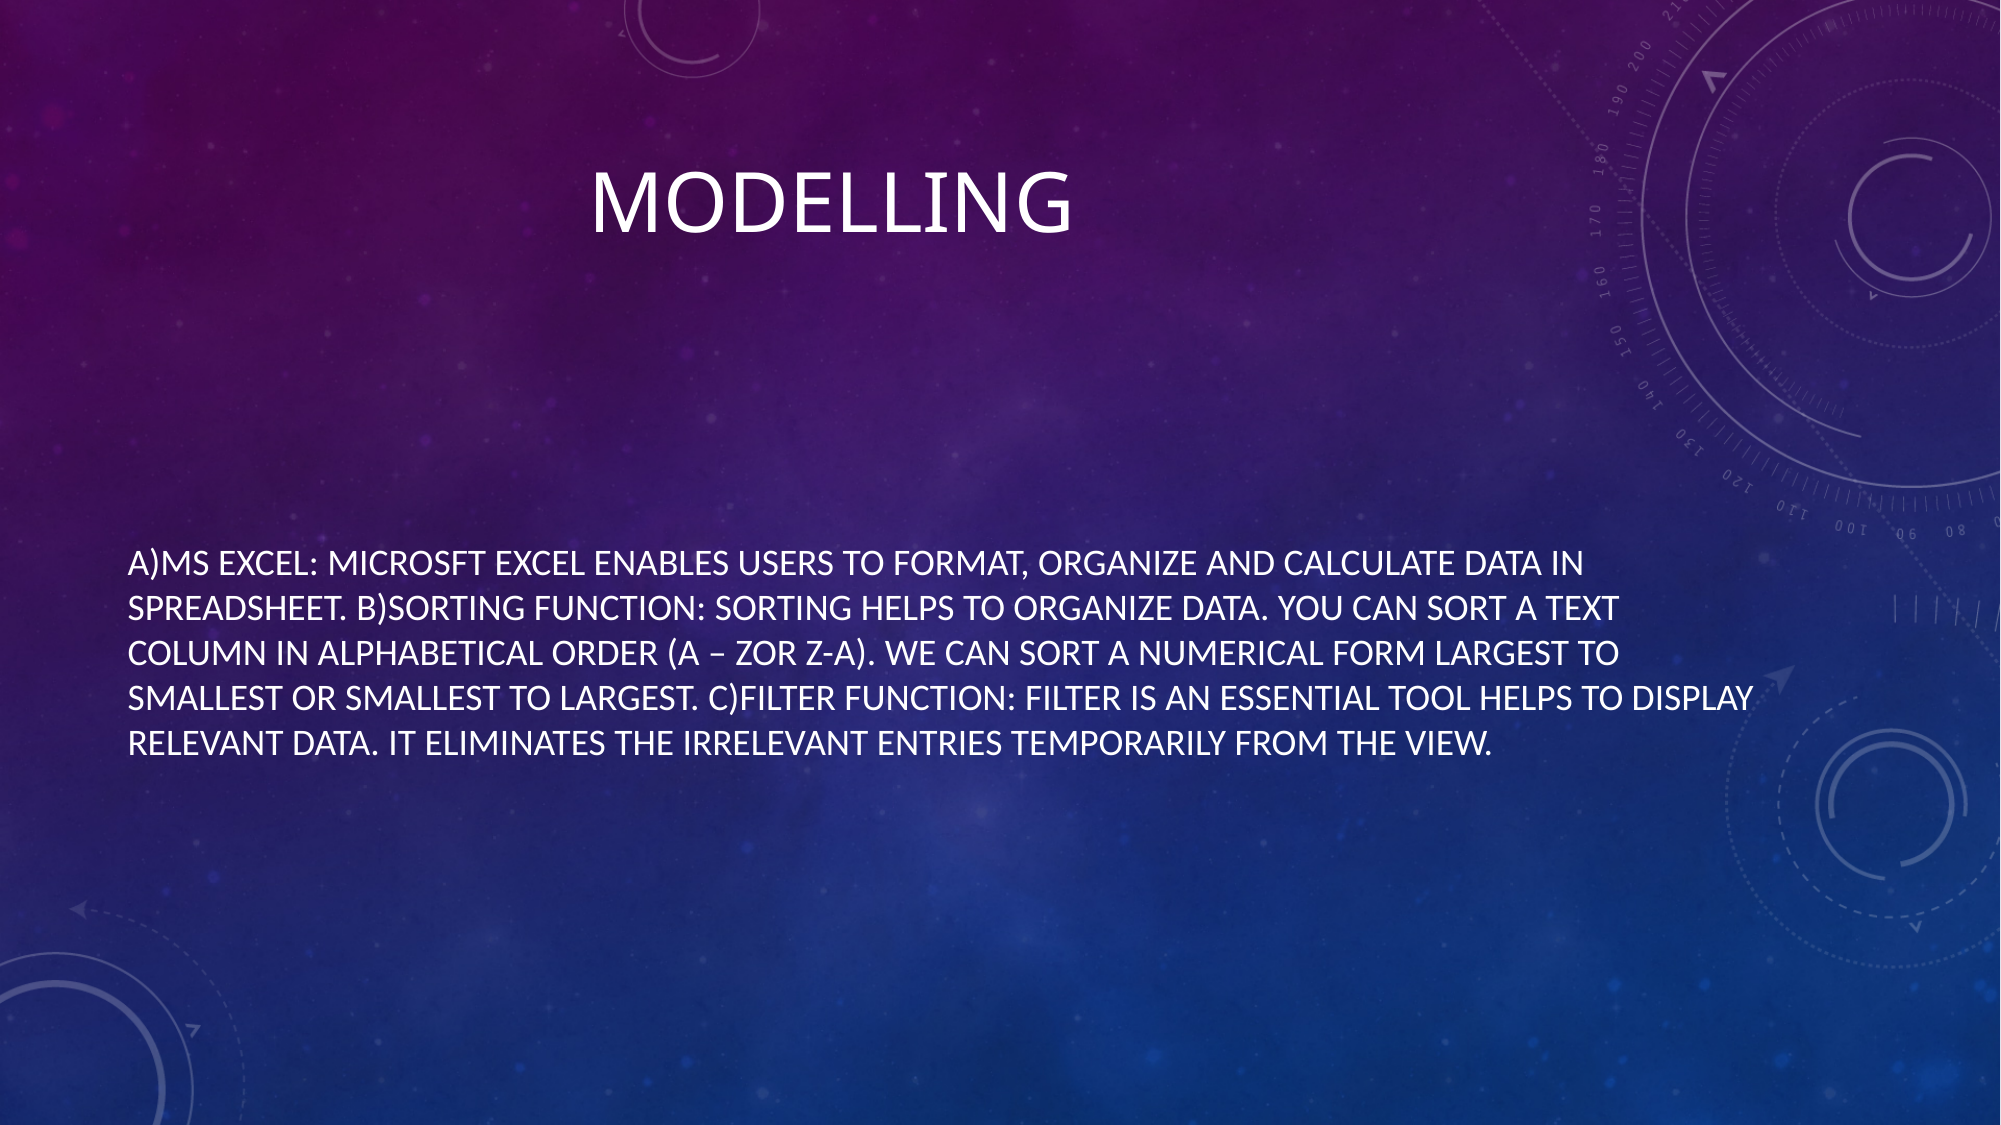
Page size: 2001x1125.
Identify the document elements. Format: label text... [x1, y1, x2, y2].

list A)MS EXCEL: MICROSFT EXCEL ENABLES USERS TO FORMAT, ORGANIZE AND CALCULATE DATA IN SPREADSHEET. B)SORTING FUNCTION: SORTING HELPS TO ORGANIZE DATA. YOU CAN SORT A TEXT COLUMN IN ALPHABETICAL ORDER (A – ZOR Z-A). WE CAN SORT A NUMERICAL FORM LARGEST TO SMALLEST OR SMALLEST TO LARGEST. C)FILTER FUNCTION: FILTER IS AN ESSENTIAL TOOL HELPS TO DISPLAY RELEVANT DATA. IT ELIMINATES THE IRRELEVANT ENTRIES TEMPORARILY FROM THE VIEW. [112, 351, 1775, 950]
title MODELLING [573, 79, 2000, 319]
